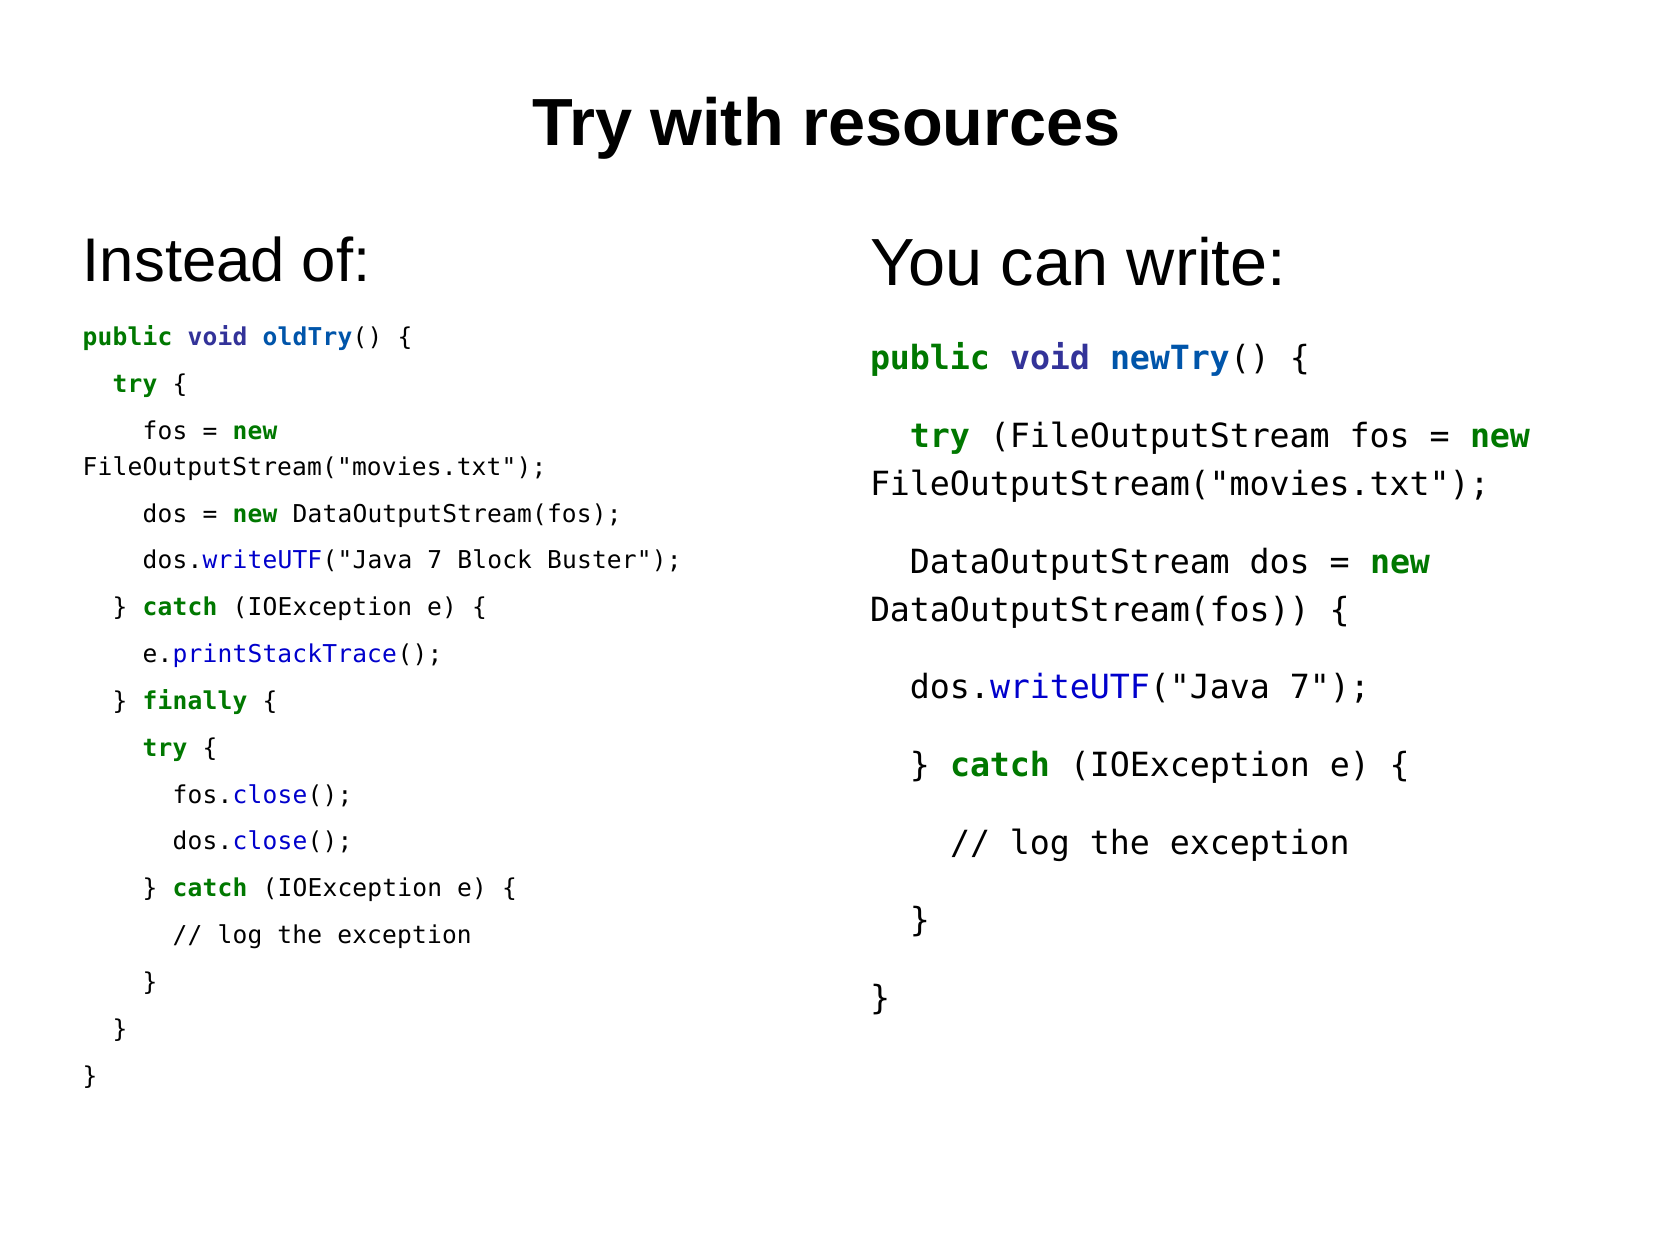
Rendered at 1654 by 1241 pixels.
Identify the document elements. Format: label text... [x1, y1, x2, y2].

title Try with resources [82, 49, 1571, 196]
list Instead of: public void oldTry() { try { fos = new FileOutputStream("movies.txt"); dos = new DataOutputStream(fos); dos.writeUTF("Java 7 Block Buster"); } catch (IOException e) { e.printStackTrace(); } finally { try { fos.close(); dos.close(); } catch (IOException e) { // log the exception } } } [82, 225, 751, 1186]
list You can write: public void newTry() { try (FileOutputStream fos = new FileOutputStream("movies.txt"); DataOutputStream dos = new DataOutputStream(fos)) { dos.writeUTF("Java 7"); } catch (IOException e) { // log the exception } } [870, 225, 1606, 1186]
